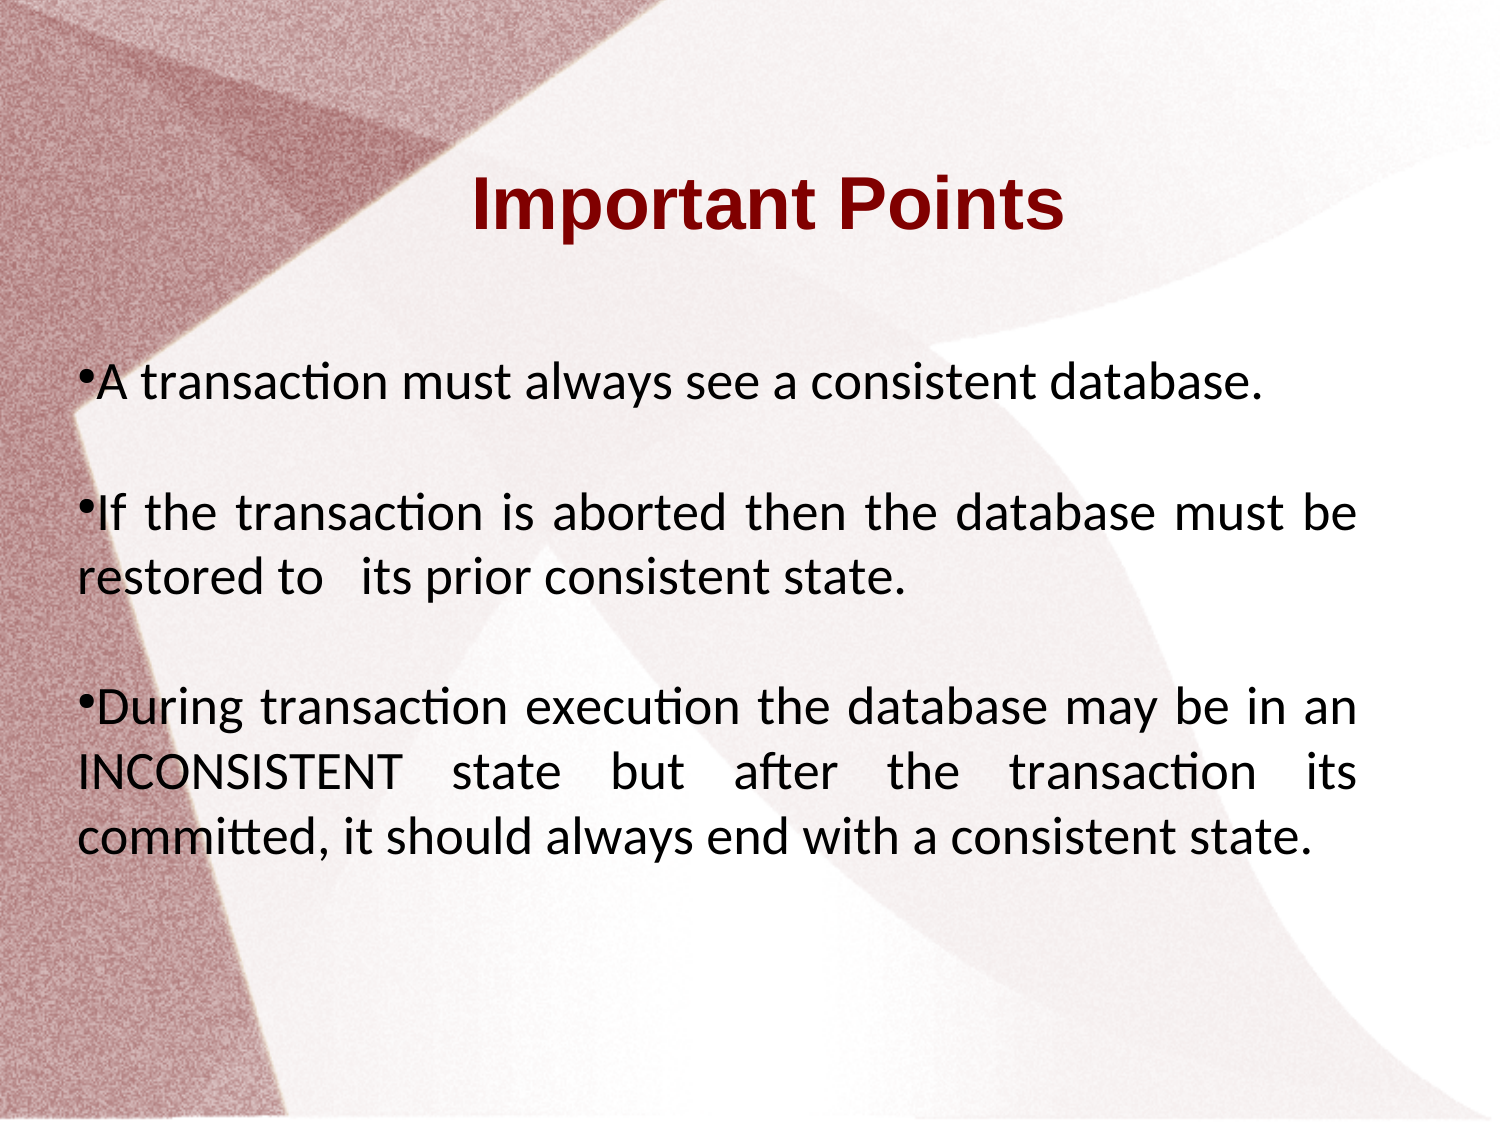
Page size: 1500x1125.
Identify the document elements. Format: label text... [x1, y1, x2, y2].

text_box Important Points [112, 146, 1425, 253]
picture [0, 0, 1500, 1125]
text_box A transaction must always see a consistent database. If the transaction is aborted then the database must be restored to its prior consistent state. During transaction execution the database may be in an INCONSISTENT state but after the transaction its committed, it should always end with a consistent state. [62, 273, 1375, 874]
